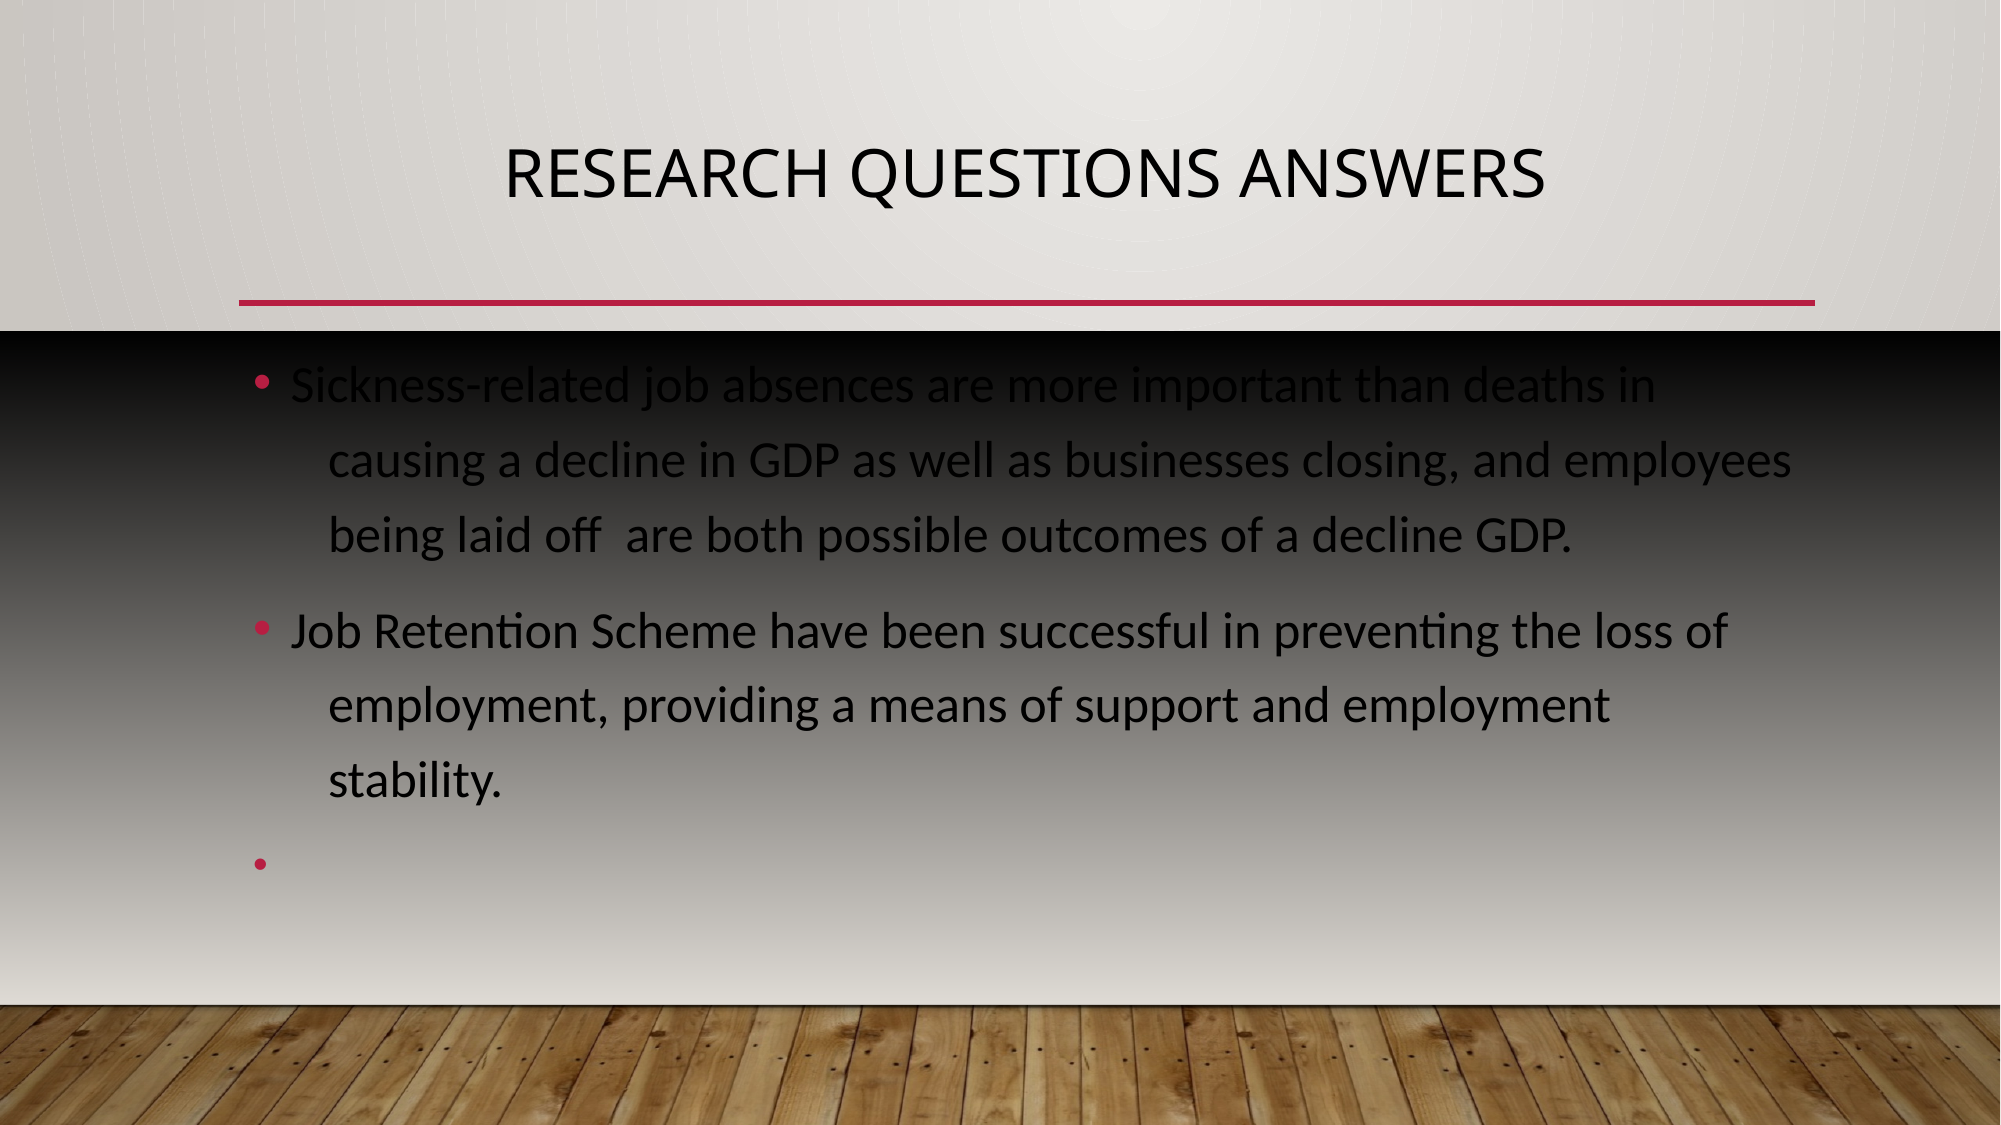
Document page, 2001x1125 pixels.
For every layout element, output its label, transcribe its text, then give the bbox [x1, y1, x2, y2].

title Research questions answers [238, 131, 1814, 305]
list Sickness-related job absences are more important than deaths in causing a decline in GDP as well as businesses closing, and employees being laid off are both possible outcomes of a decline GDP. Job Retention Scheme have been successful in preventing the loss of employment, providing a means of support and employment stability. [238, 330, 1814, 897]
